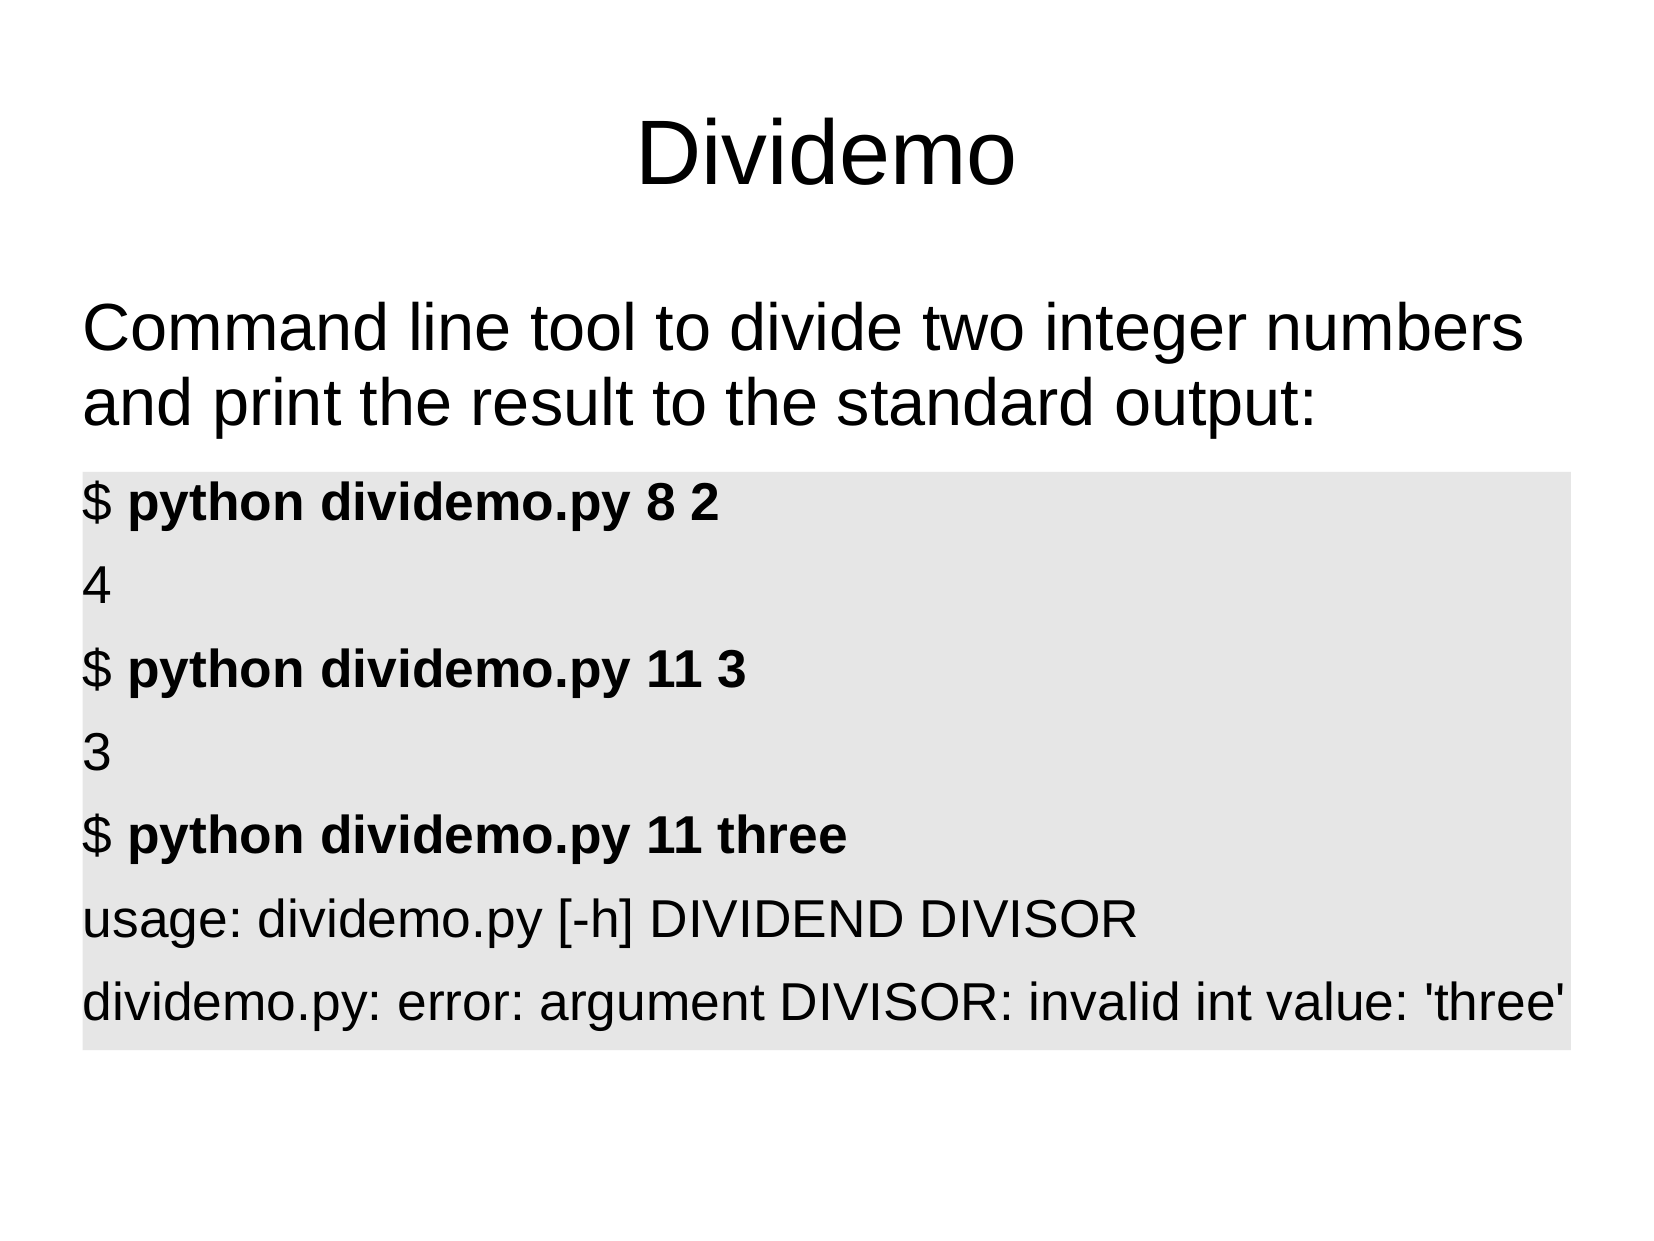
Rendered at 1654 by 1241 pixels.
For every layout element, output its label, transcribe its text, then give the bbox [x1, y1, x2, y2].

list $ python dividemo.py 8 2 4 $ python dividemo.py 11 3 3 $ python dividemo.py 11 three usage: dividemo.py [-h] DIVIDEND DIVISOR dividemo.py: error: argument DIVISOR: invalid int value: 'three' [82, 471, 1571, 1051]
title Dividemo [82, 49, 1571, 257]
list Command line tool to divide two integer numbers and print the result to the standard output: [82, 290, 1571, 471]
